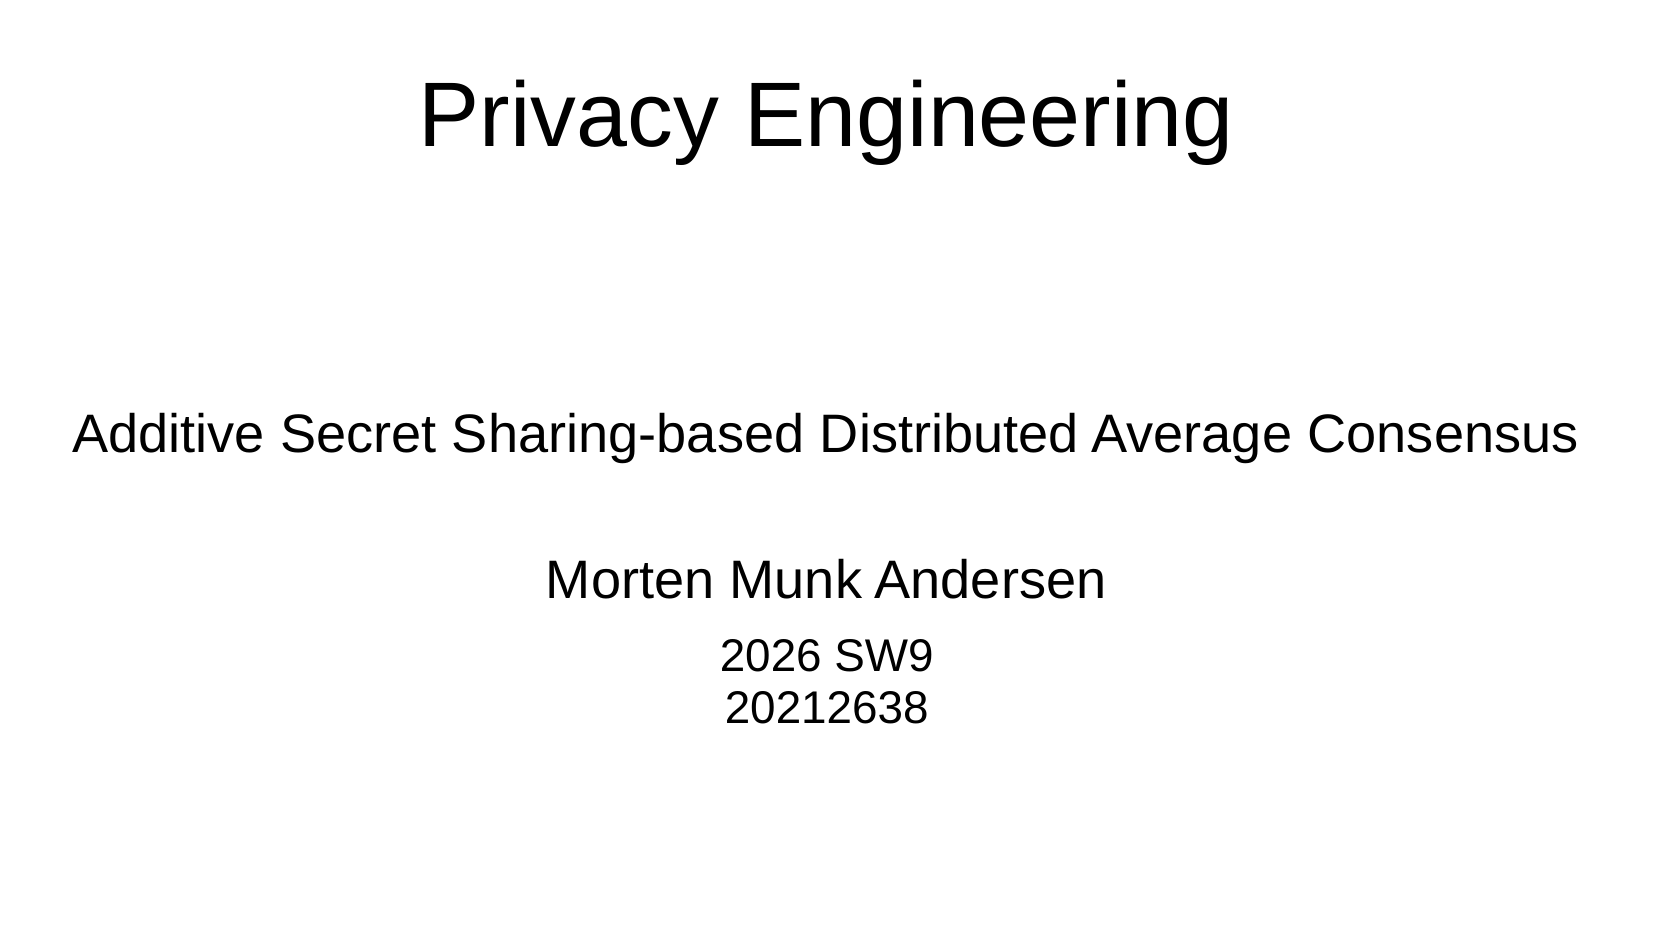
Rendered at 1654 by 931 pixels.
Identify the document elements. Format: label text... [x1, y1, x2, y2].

subtitle Additive Secret Sharing-based Distributed Average Consensus Morten Munk Andersen 2026 SW9 20212638 [29, 335, 1625, 876]
title Privacy Engineering [82, 37, 1571, 193]
